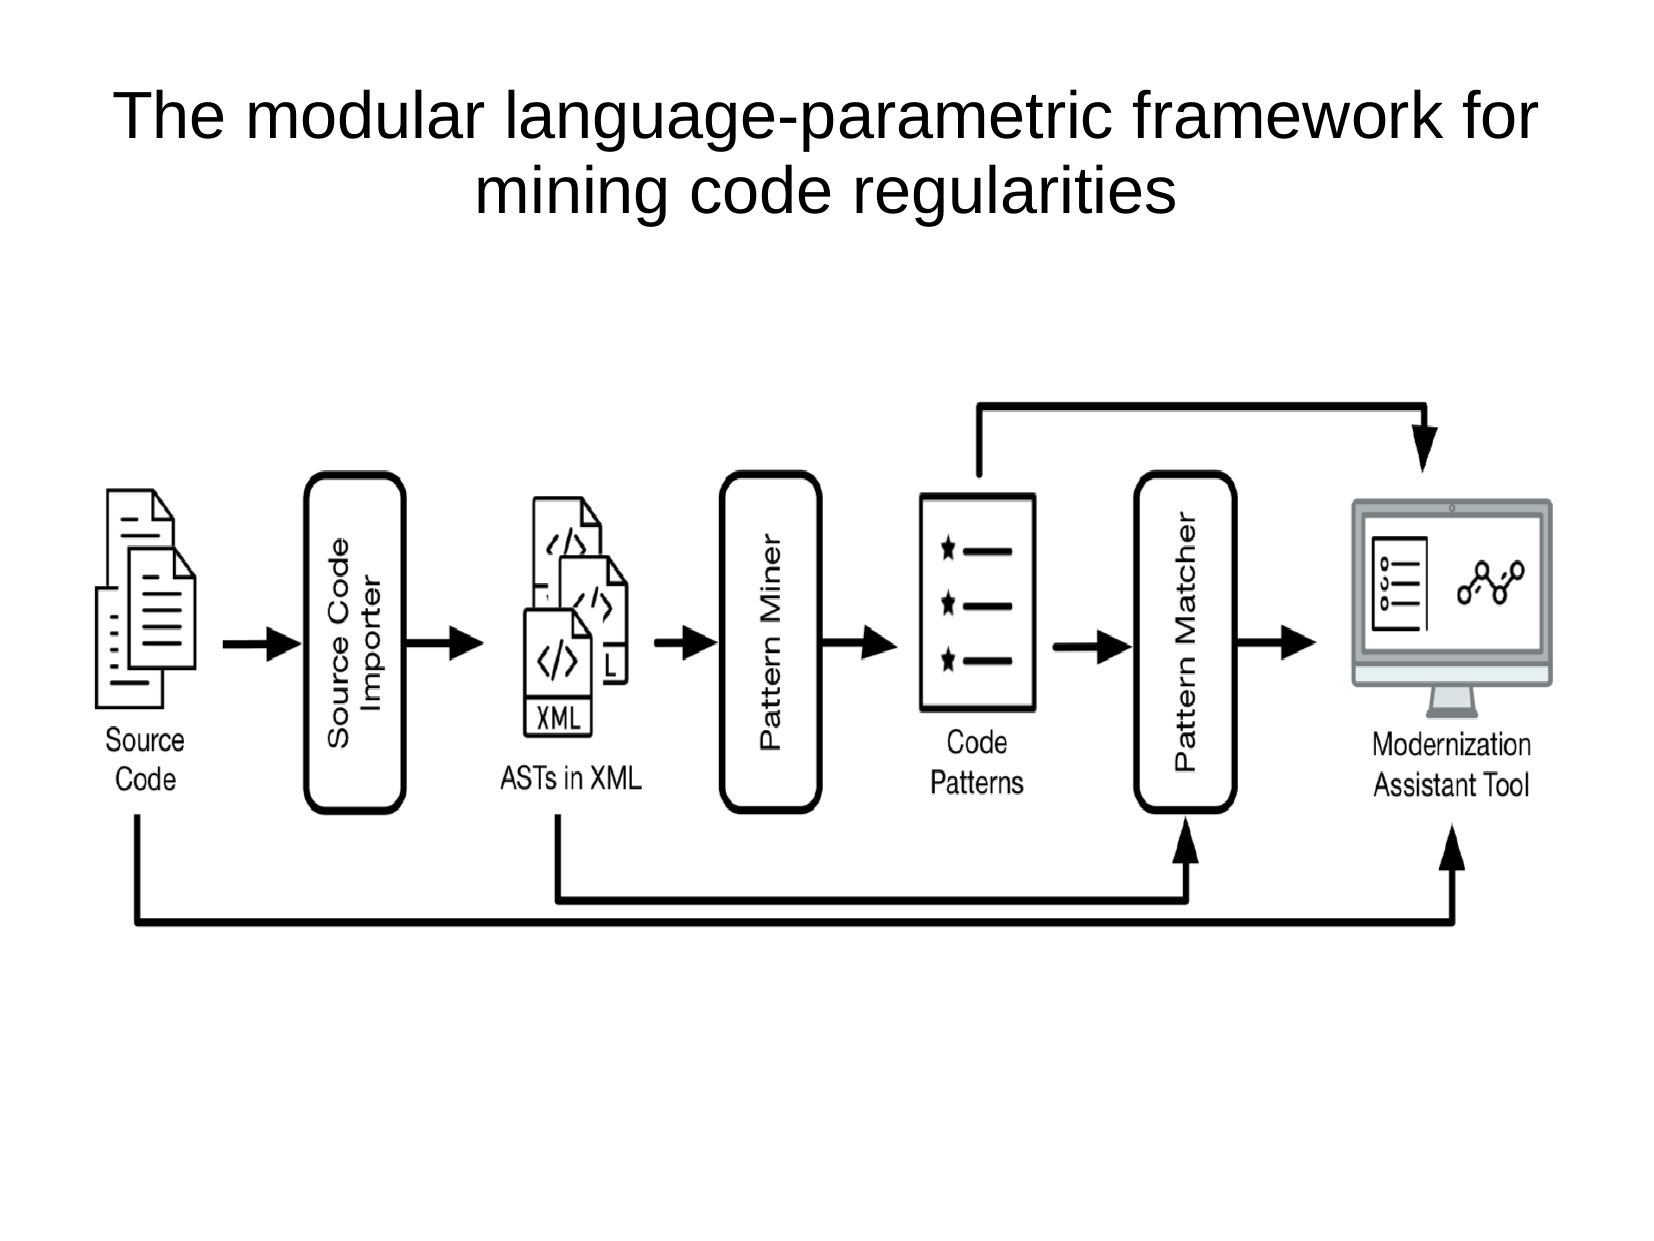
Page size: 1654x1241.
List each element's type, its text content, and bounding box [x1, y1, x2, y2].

title The modular language-parametric framework for mining code regularities [82, 49, 1571, 257]
picture [75, 314, 1579, 961]
